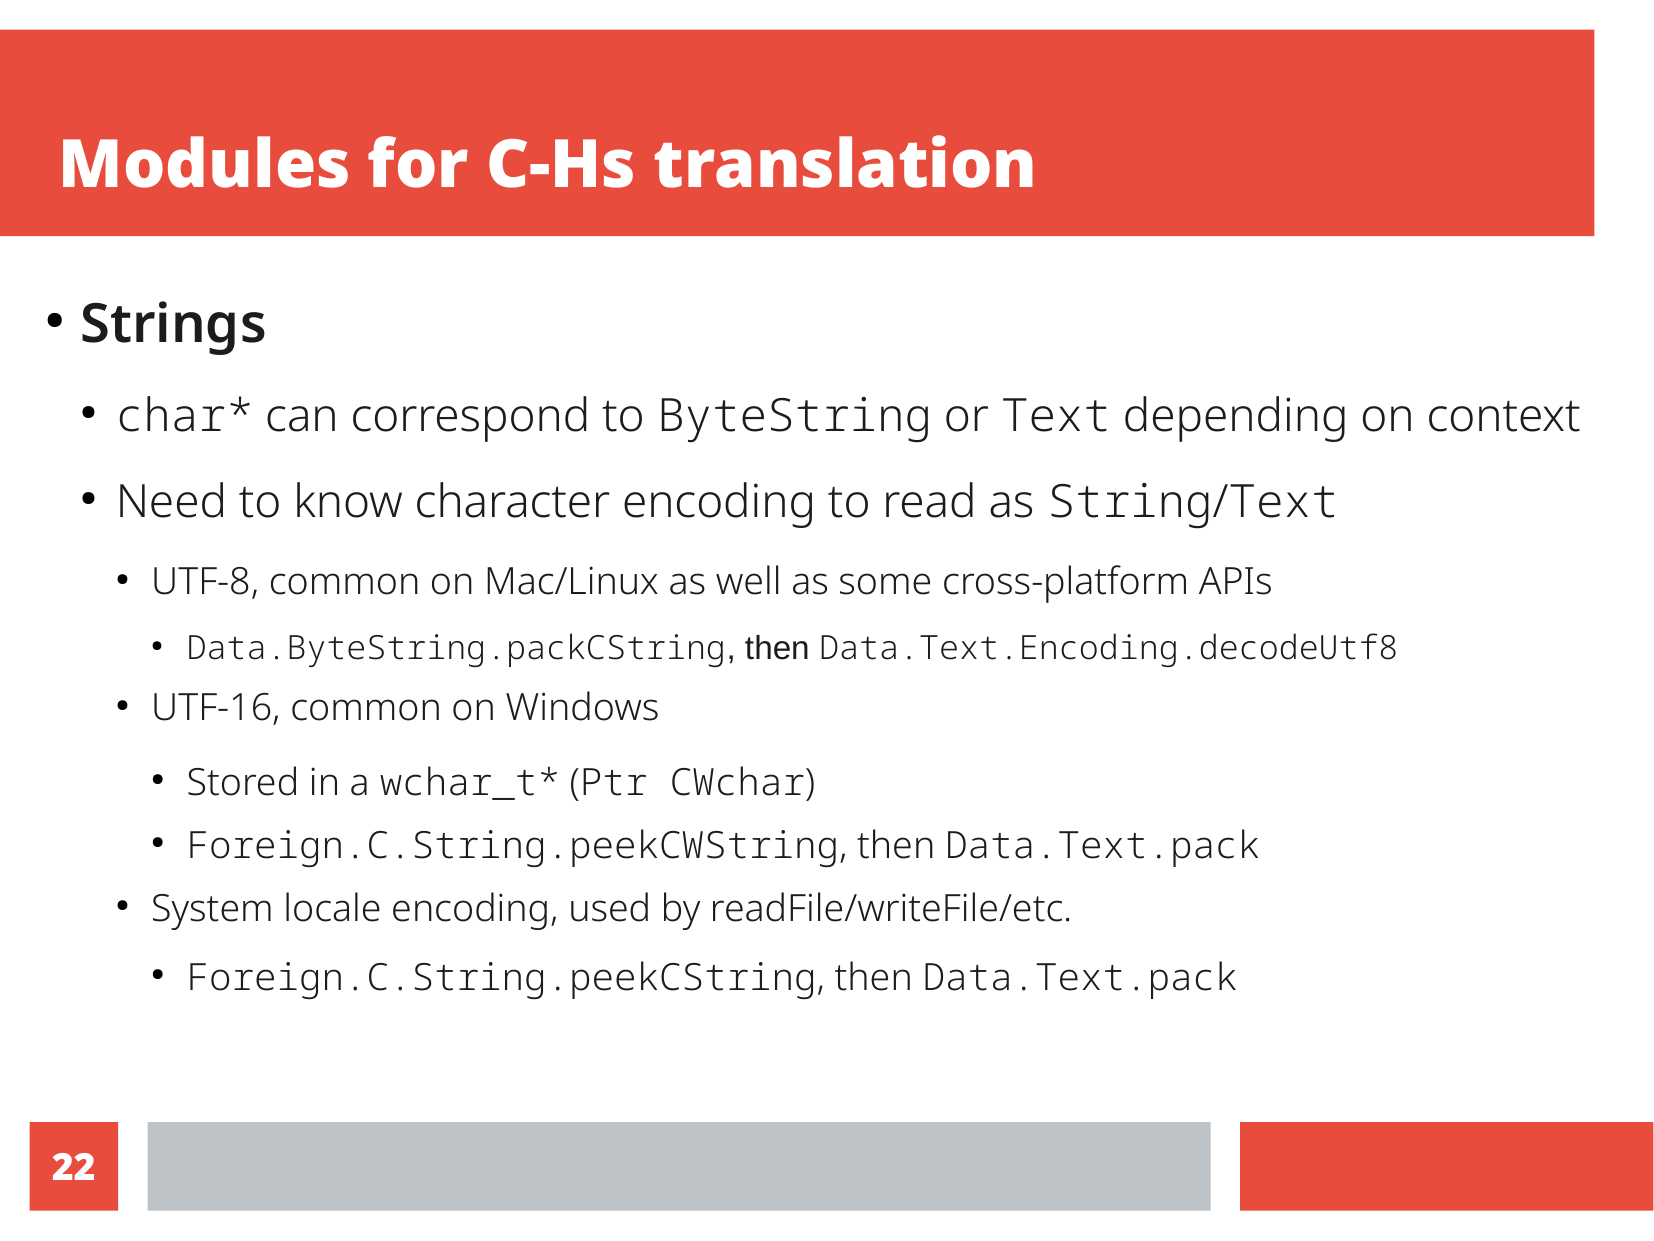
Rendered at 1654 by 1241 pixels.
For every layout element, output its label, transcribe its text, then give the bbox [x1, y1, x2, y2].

title Modules for C-Hs translation [59, 59, 1595, 207]
list Strings char* can correspond to ByteString or Text depending on context Need to know character encoding to read as String/Text UTF-8, common on Mac/Linux as well as some cross-platform APIs Data.ByteString.packCString, then Data.Text.Encoding.decodeUtf8 UTF-16, common on Windows Stored in a wchar_t* (Ptr CWchar) Foreign.C.String.peekCWString, then Data.Text.pack System locale encoding, used by readFile/writeFile/etc. Foreign.C.String.peekCString, then Data.Text.pack [45, 285, 1606, 1066]
